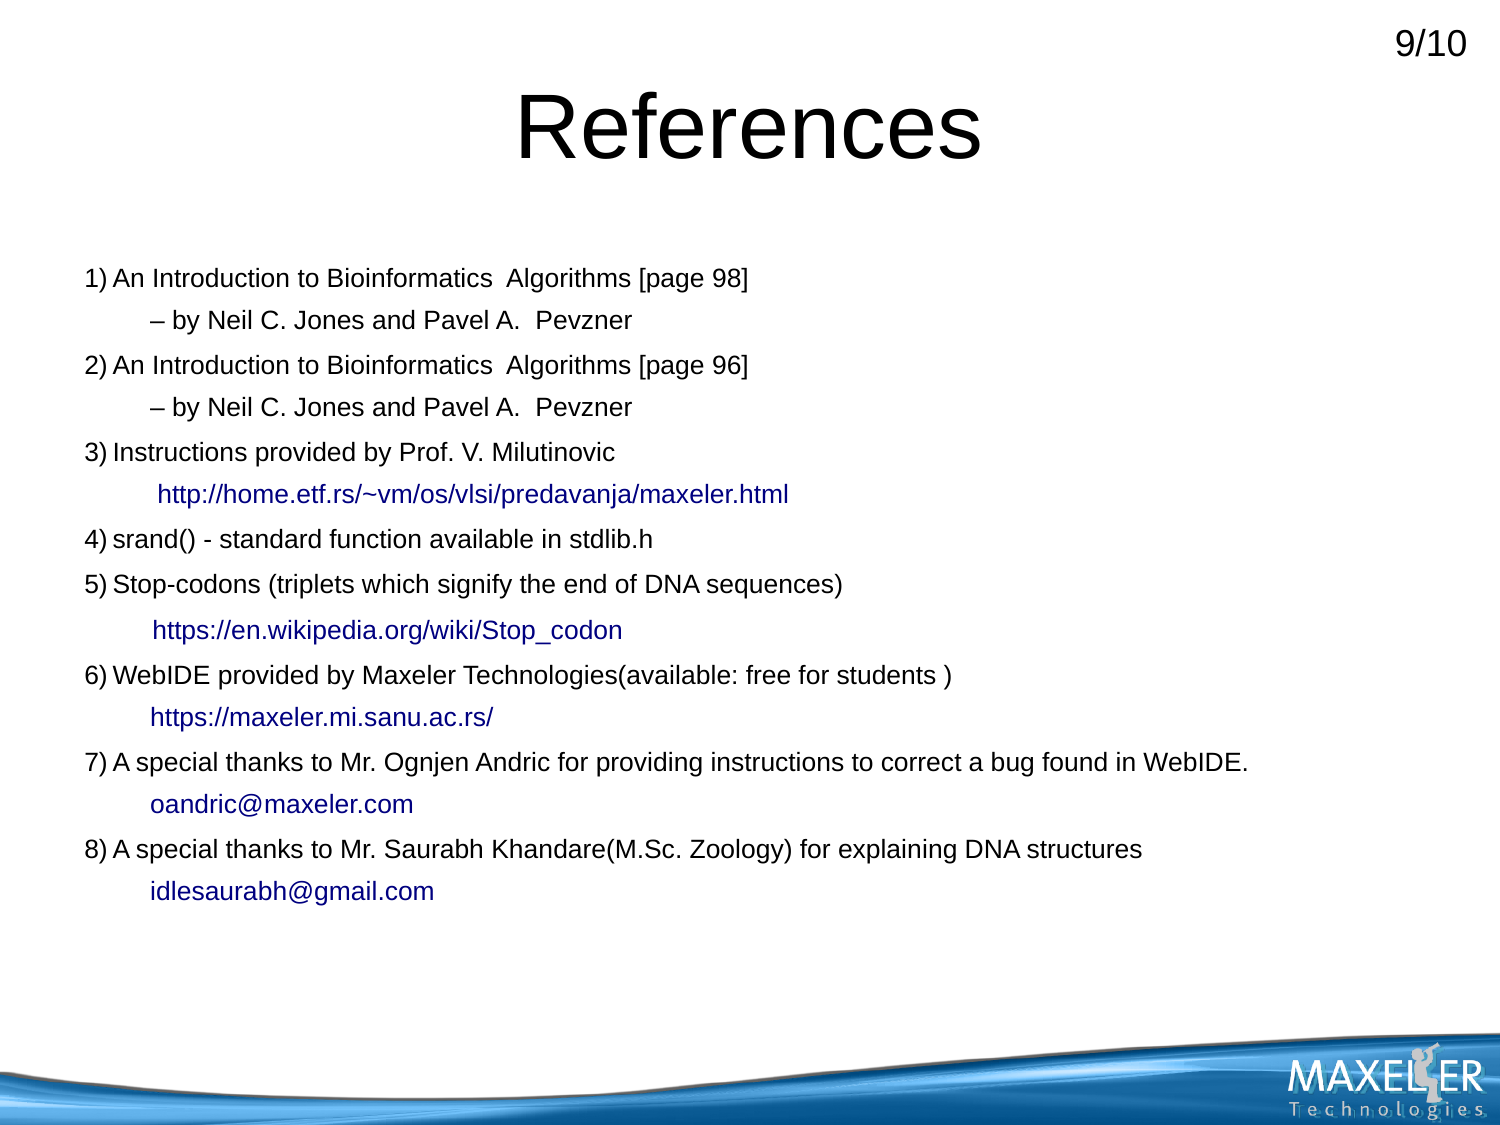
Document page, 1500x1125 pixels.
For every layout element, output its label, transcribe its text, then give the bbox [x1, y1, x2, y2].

title References [75, 45, 1424, 208]
picture [0, 1023, 1500, 1125]
list An Introduction to Bioinformatics Algorithms [page 98] – by Neil C. Jones and Pavel A. Pevzner An Introduction to Bioinformatics Algorithms [page 96] – by Neil C. Jones and Pavel A. Pevzner Instructions provided by Prof. V. Milutinovic http://home.etf.rs/~vm/os/vlsi/predavanja/maxeler.html srand() - standard function available in stdlib.h Stop-codons (triplets which signify the end of DNA sequences) https://en.wikipedia.org/wiki/Stop_codon WebIDE provided by Maxeler Technologies(available: free for students ) https://maxeler.mi.sanu.ac.rs/ A special thanks to Mr. Ognjen Andric for providing instructions to correct a bug found in WebIDE. oandric@maxeler.com A special thanks to Mr. Saurabh Khandare(M.Sc. Zoology) for explaining DNA structures idlesaurabh@gmail.com [75, 263, 1425, 916]
text_box 9/10 [1380, 15, 1486, 72]
